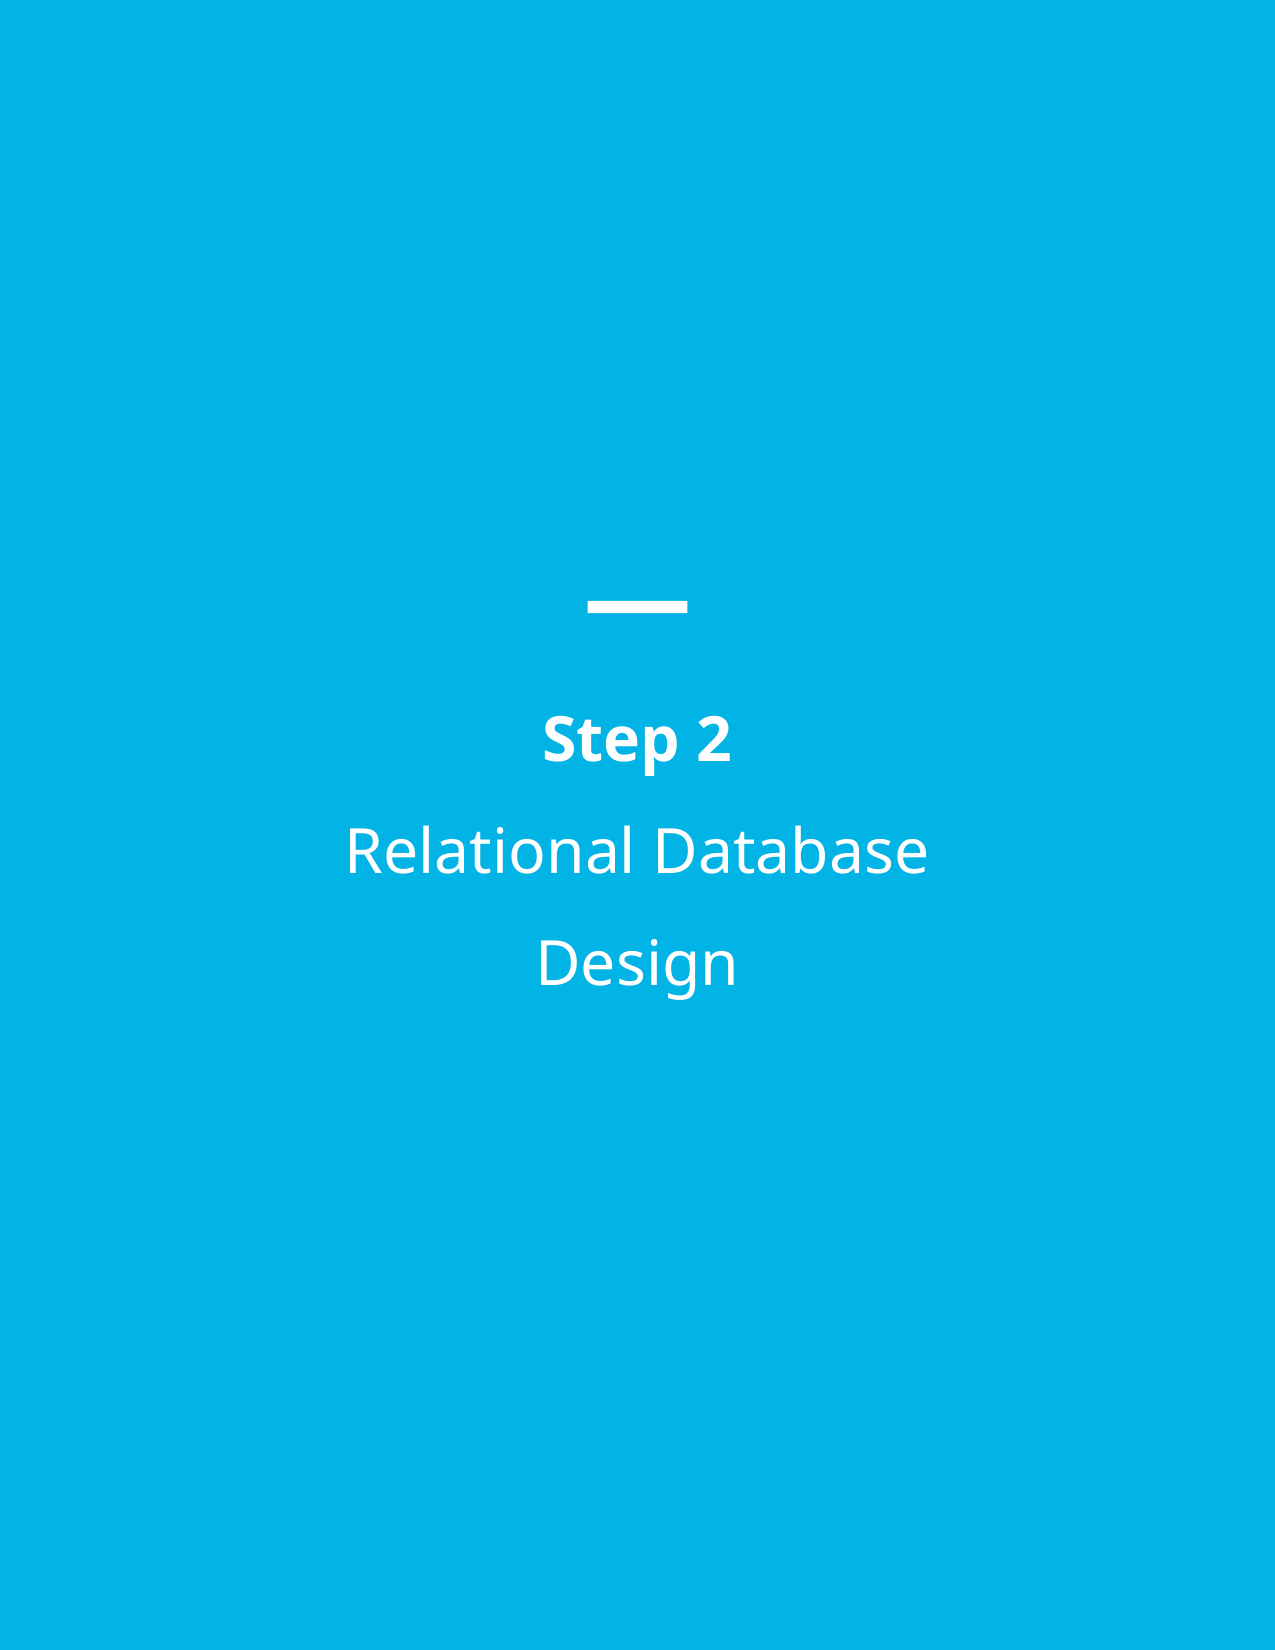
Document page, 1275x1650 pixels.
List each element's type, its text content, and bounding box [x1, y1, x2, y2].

text_box Step 2 Relational Database Design [296, 656, 979, 1061]
text_box [587, 600, 688, 614]
